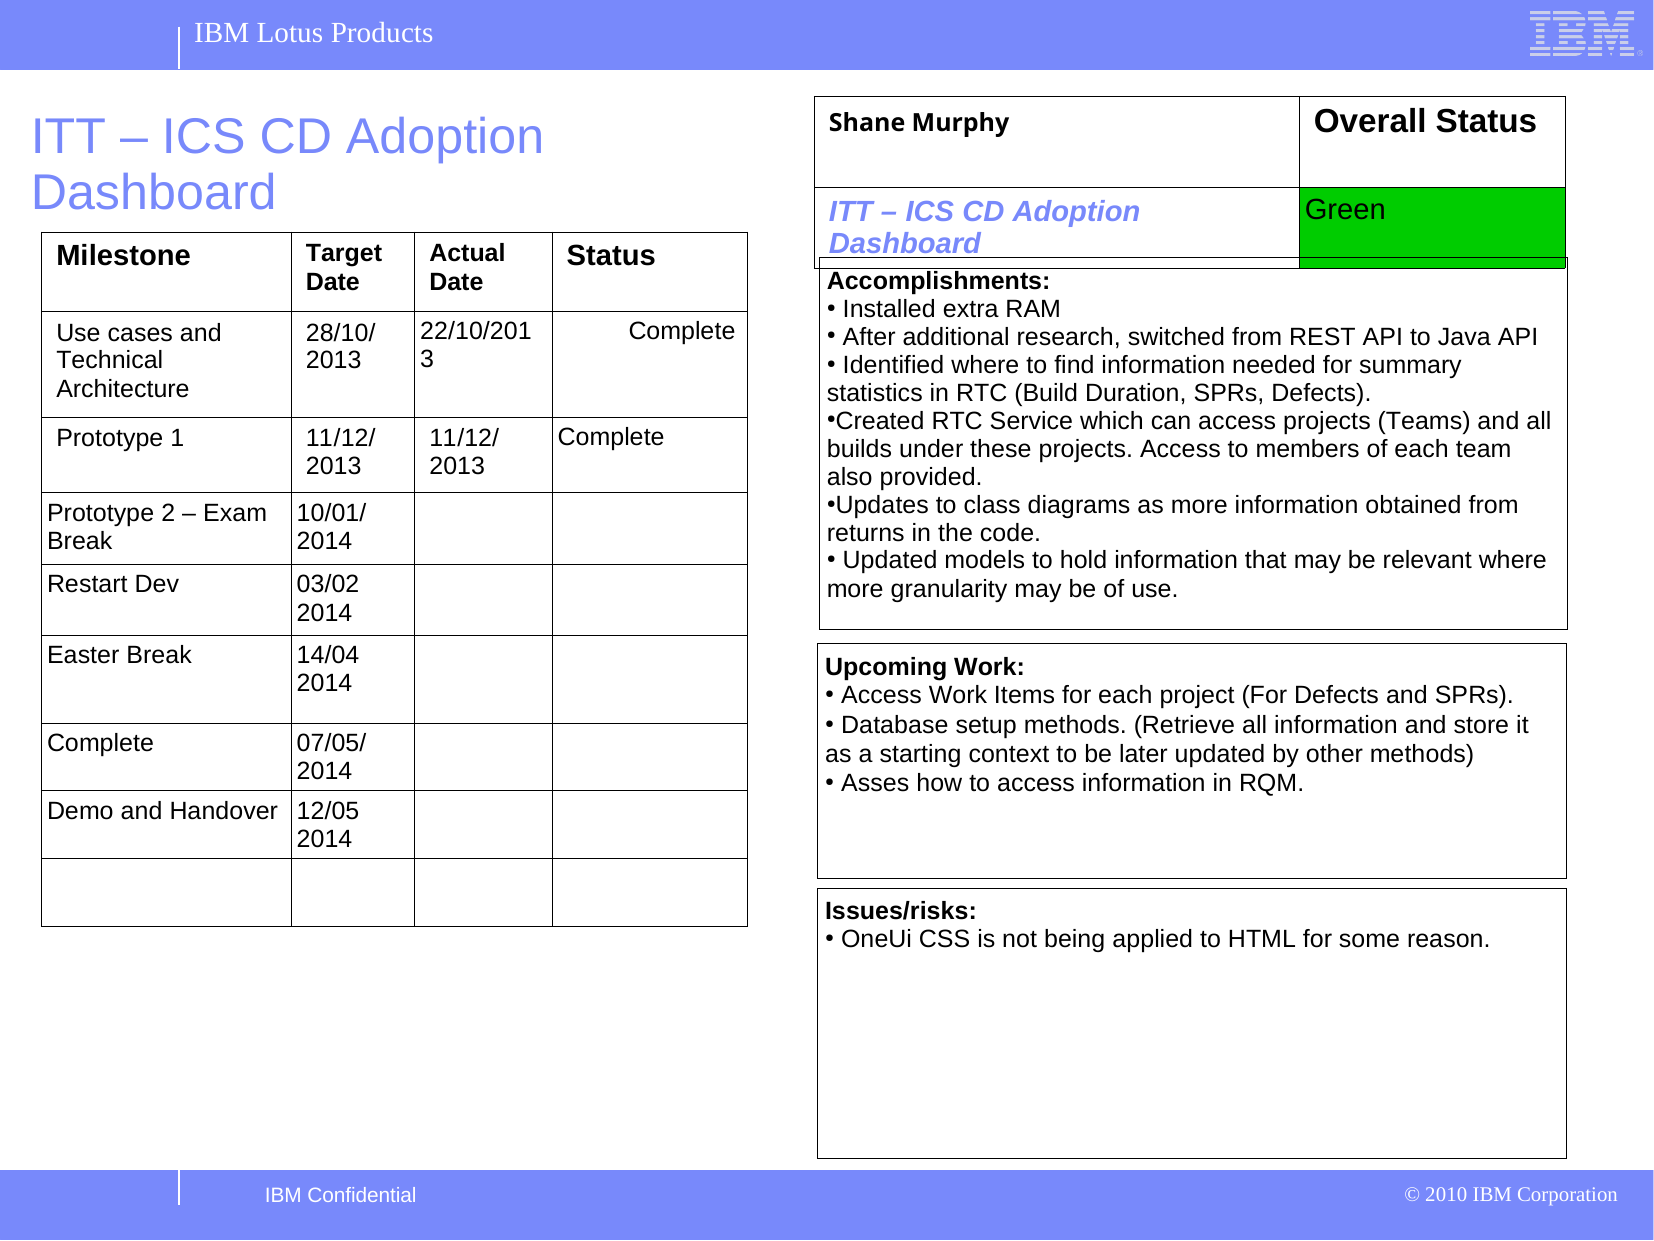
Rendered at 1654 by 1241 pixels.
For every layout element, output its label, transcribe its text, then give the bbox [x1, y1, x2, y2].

picture [1530, 11, 1643, 56]
table_cell [415, 859, 552, 926]
table_cell [415, 493, 552, 564]
table_cell 03/02 2014 [292, 565, 414, 635]
table_cell Green [1300, 188, 1565, 257]
table_cell [415, 791, 552, 858]
text_box Accomplishments: Installed extra RAM After additional research, switched from REST API to Java API Identified where to find information needed for summary statistics in RTC (Build Duration, SPRs, Defects). Created RTC Service which can access projects (Teams) and all builds under these projects. Access to members of each team also provided. Updates to class diagrams as more information obtained from returns in the code. Updated models to hold information that may be relevant where more granularity may be of use. [819, 257, 1568, 630]
table_cell 22/10/2013 [415, 312, 552, 417]
table_cell [553, 565, 747, 635]
table_cell [415, 636, 552, 723]
table_cell Prototype 2 – Exam Break [42, 493, 291, 564]
text_box ITT – ICS CD Adoption Dashboard [15, 100, 750, 151]
table_header Shane Murphy [815, 97, 1299, 187]
table_header Overall Status [1300, 97, 1565, 187]
text_box Issues/risks: OneUi CSS is not being applied to HTML for some reason. [817, 888, 1567, 1159]
table_cell Demo and Handover [42, 791, 291, 858]
table_cell 14/04 2014 [292, 636, 414, 723]
table_cell [415, 565, 552, 635]
table_header Milestone [42, 233, 291, 311]
table_header Actual Date [415, 233, 552, 311]
table_cell [292, 859, 414, 926]
table_header Target Date [292, 233, 414, 311]
table_cell [553, 791, 747, 858]
table_header Status [553, 233, 747, 311]
table_cell [553, 724, 747, 790]
table_cell ITT – ICS CD Adoption Dashboard [815, 188, 1299, 268]
table_cell Easter Break [42, 636, 291, 723]
table_cell 11/12/ 2013 [415, 418, 552, 492]
table_cell Complete [553, 312, 747, 417]
table_cell [42, 859, 291, 926]
table_cell 10/01/ 2014 [292, 493, 414, 564]
table_cell Complete [42, 724, 291, 790]
table_cell Use cases and Technical Architecture [42, 312, 291, 417]
table_cell 11/12/ 2013 [292, 418, 414, 492]
table_cell 12/05 2014 [292, 791, 414, 858]
table_cell Prototype 1 [42, 418, 291, 492]
table_cell [553, 636, 747, 723]
table_cell 07/05/ 2014 [292, 724, 414, 790]
table_cell [553, 493, 747, 564]
table_cell [553, 859, 747, 926]
table_cell Complete [553, 418, 747, 492]
table_cell 28/10/ 2013 [292, 312, 414, 417]
table_cell Restart Dev [42, 565, 291, 635]
text_box Upcoming Work: Access Work Items for each project (For Defects and SPRs). Database setup methods. (Retrieve all information and store it as a starting context to be later updated by other methods) Asses how to access information in RQM. [817, 643, 1567, 879]
table_cell [415, 724, 552, 790]
